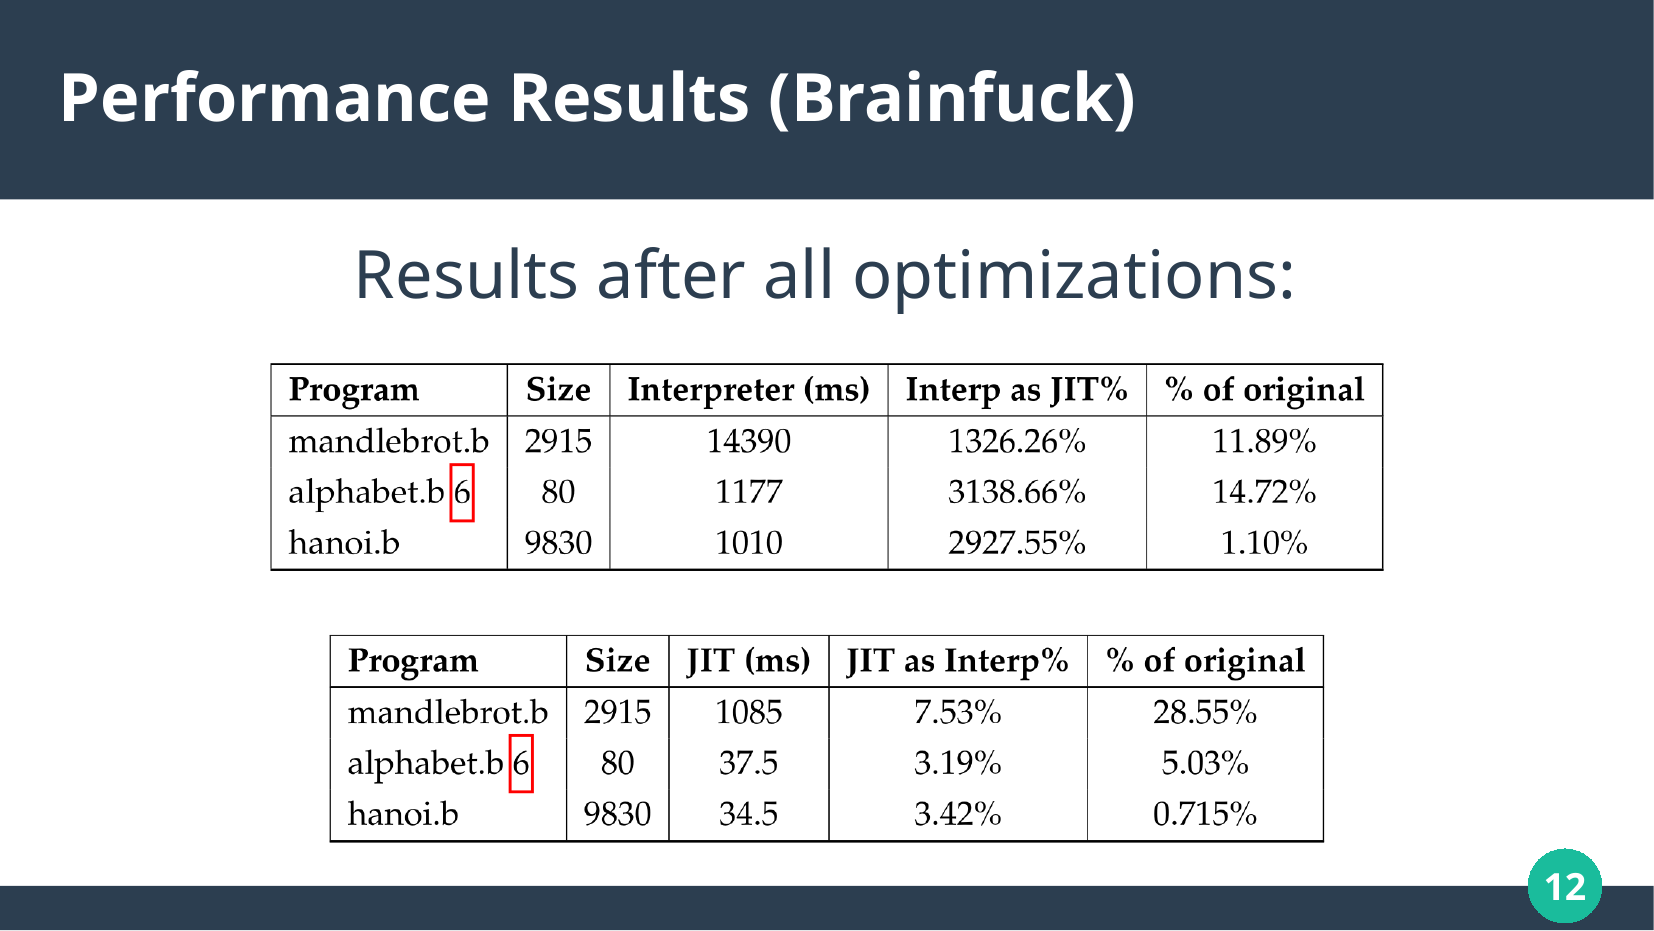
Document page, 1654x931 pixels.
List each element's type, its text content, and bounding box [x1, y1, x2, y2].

subtitle Results after all optimizations: [37, 0, 1614, 583]
picture [262, 337, 1401, 863]
